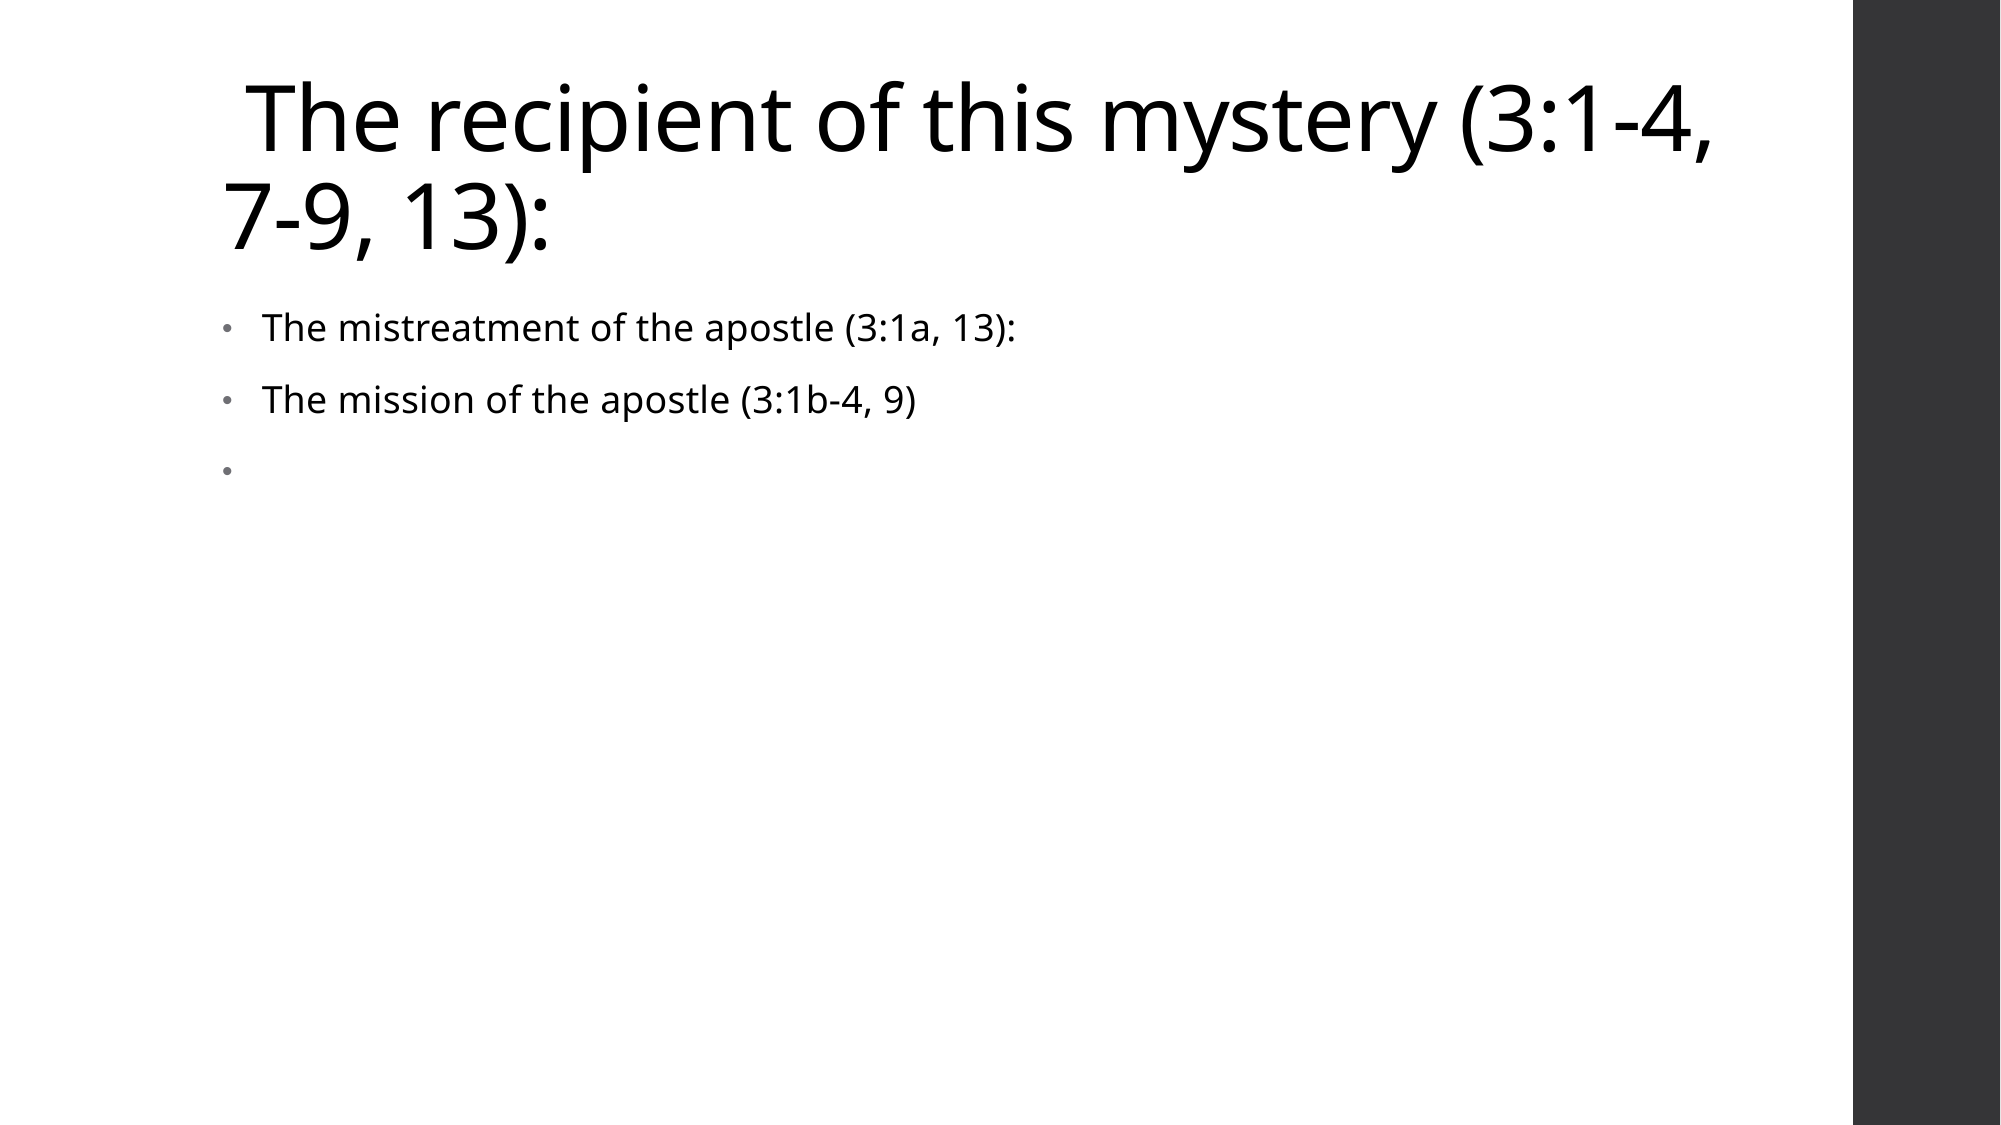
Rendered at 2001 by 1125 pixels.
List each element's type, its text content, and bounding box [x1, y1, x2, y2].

list The mistreatment of the apostle (3:1a, 13): The mission of the apostle (3:1b-4, 9) [206, 299, 1617, 1014]
title The recipient of this mystery (3:1-4, 7-9, 13): [206, 60, 1797, 278]
